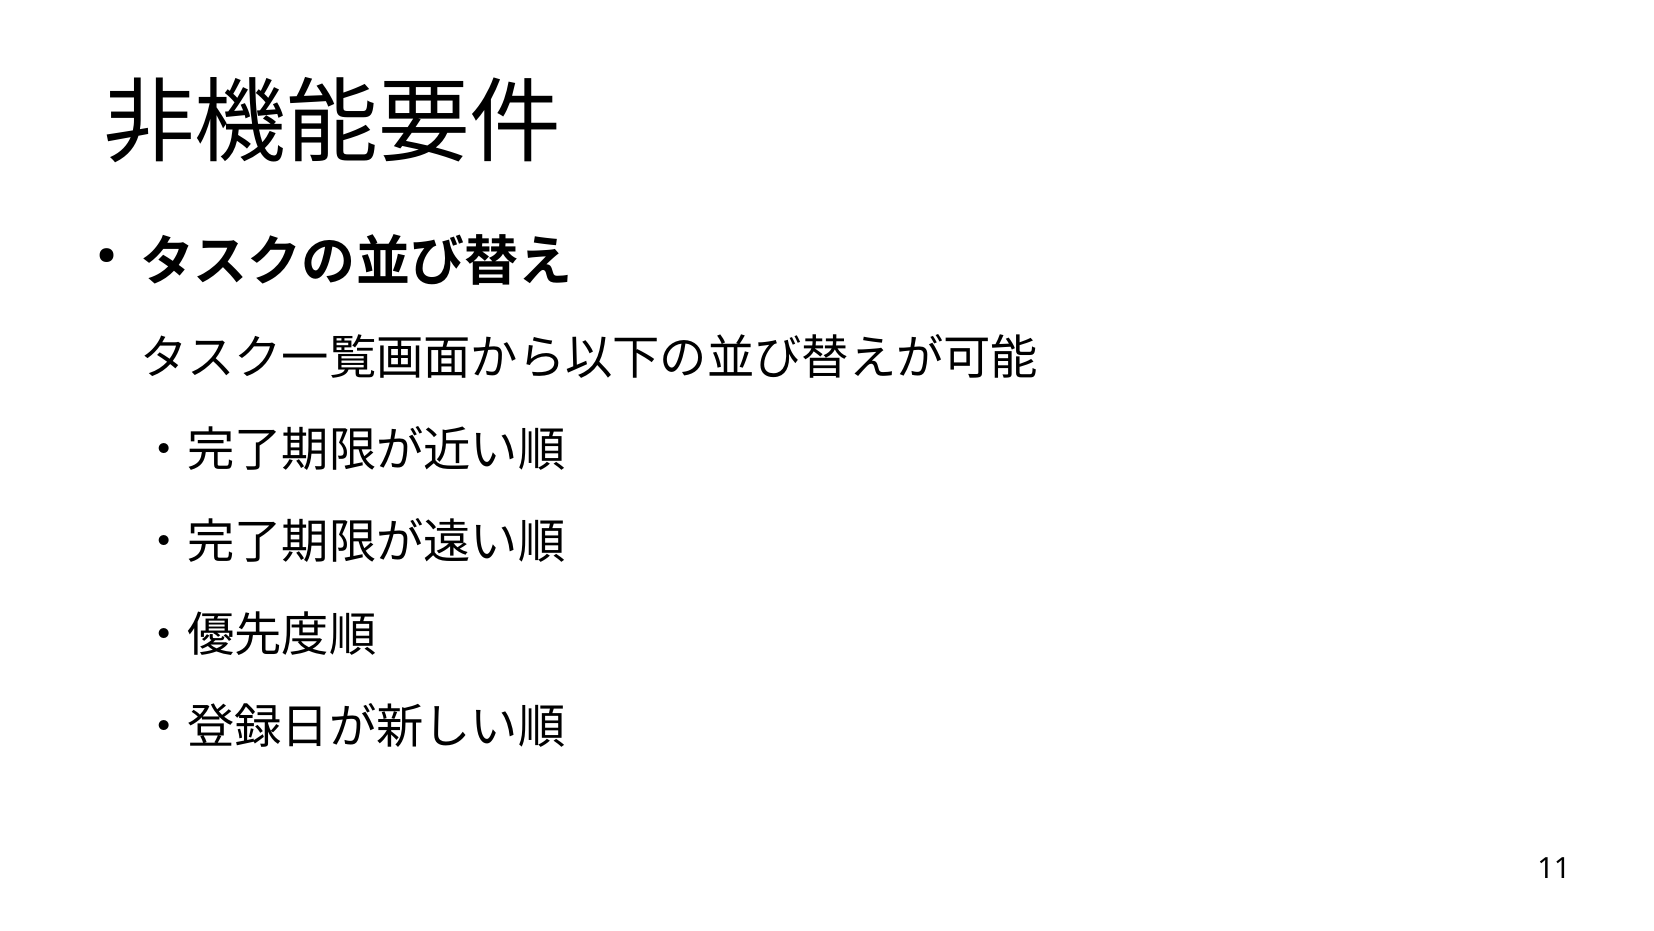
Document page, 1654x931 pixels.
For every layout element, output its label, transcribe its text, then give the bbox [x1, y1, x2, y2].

list タスクの並び替え タスク一覧画面から以下の並び替えが可能 ・完了期限が近い順 ・完了期限が遠い順 ・優先度順 ・登録日が新しい順 [82, 217, 1571, 758]
title 非機能要件 [82, 37, 1571, 193]
